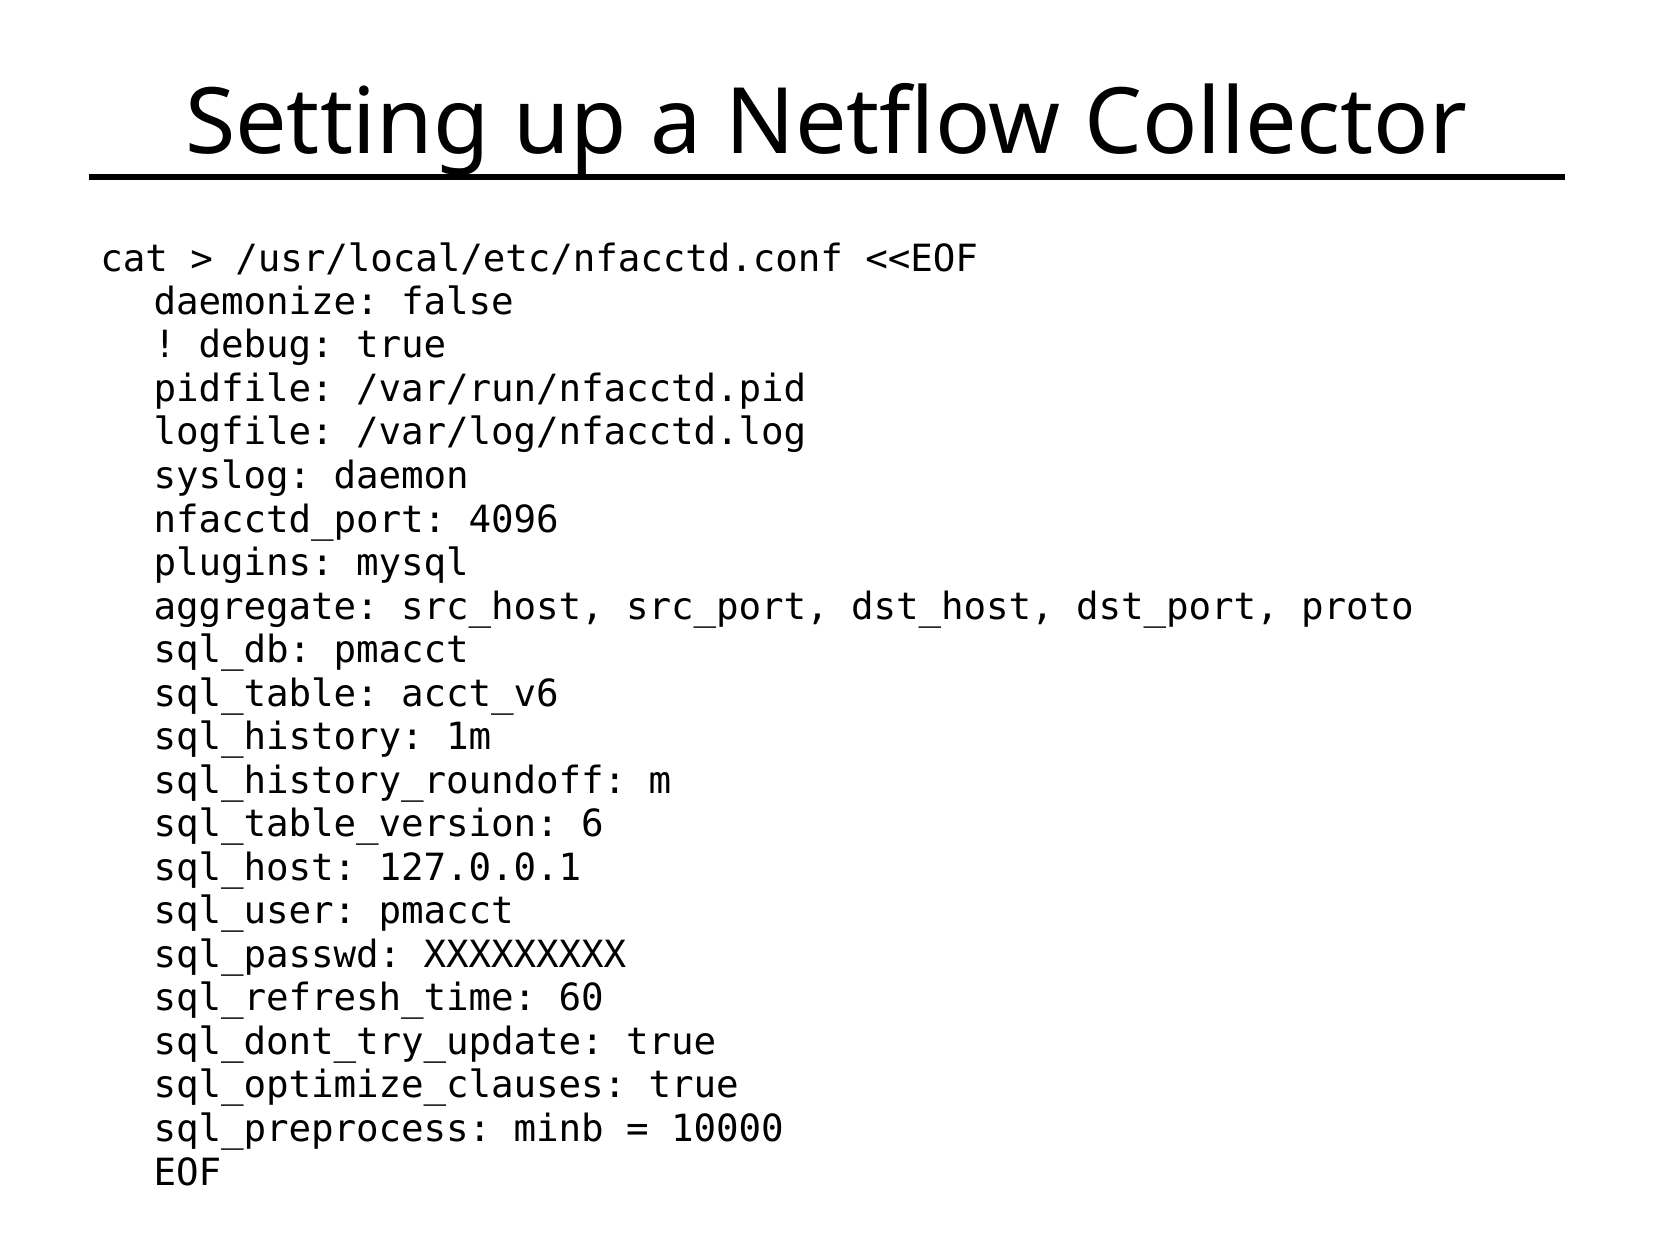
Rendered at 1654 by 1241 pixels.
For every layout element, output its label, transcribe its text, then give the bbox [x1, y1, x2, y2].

title Setting up a Netflow Collector [82, 36, 1571, 200]
list cat > /usr/local/etc/nfacctd.conf <<EOF daemonize: false ! debug: true pidfile: /var/run/nfacctd.pid logfile: /var/log/nfacctd.log syslog: daemon nfacctd_port: 4096 plugins: mysql aggregate: src_host, src_port, dst_host, dst_port, proto sql_db: pmacct sql_table: acct_v6 sql_history: 1m sql_history_roundoff: m sql_table_version: 6 sql_host: 127.0.0.1 sql_user: pmacct sql_passwd: XXXXXXXXX sql_refresh_time: 60 sql_dont_try_update: true sql_optimize_clauses: true sql_preprocess: minb = 10000 EOF [82, 236, 1571, 1194]
